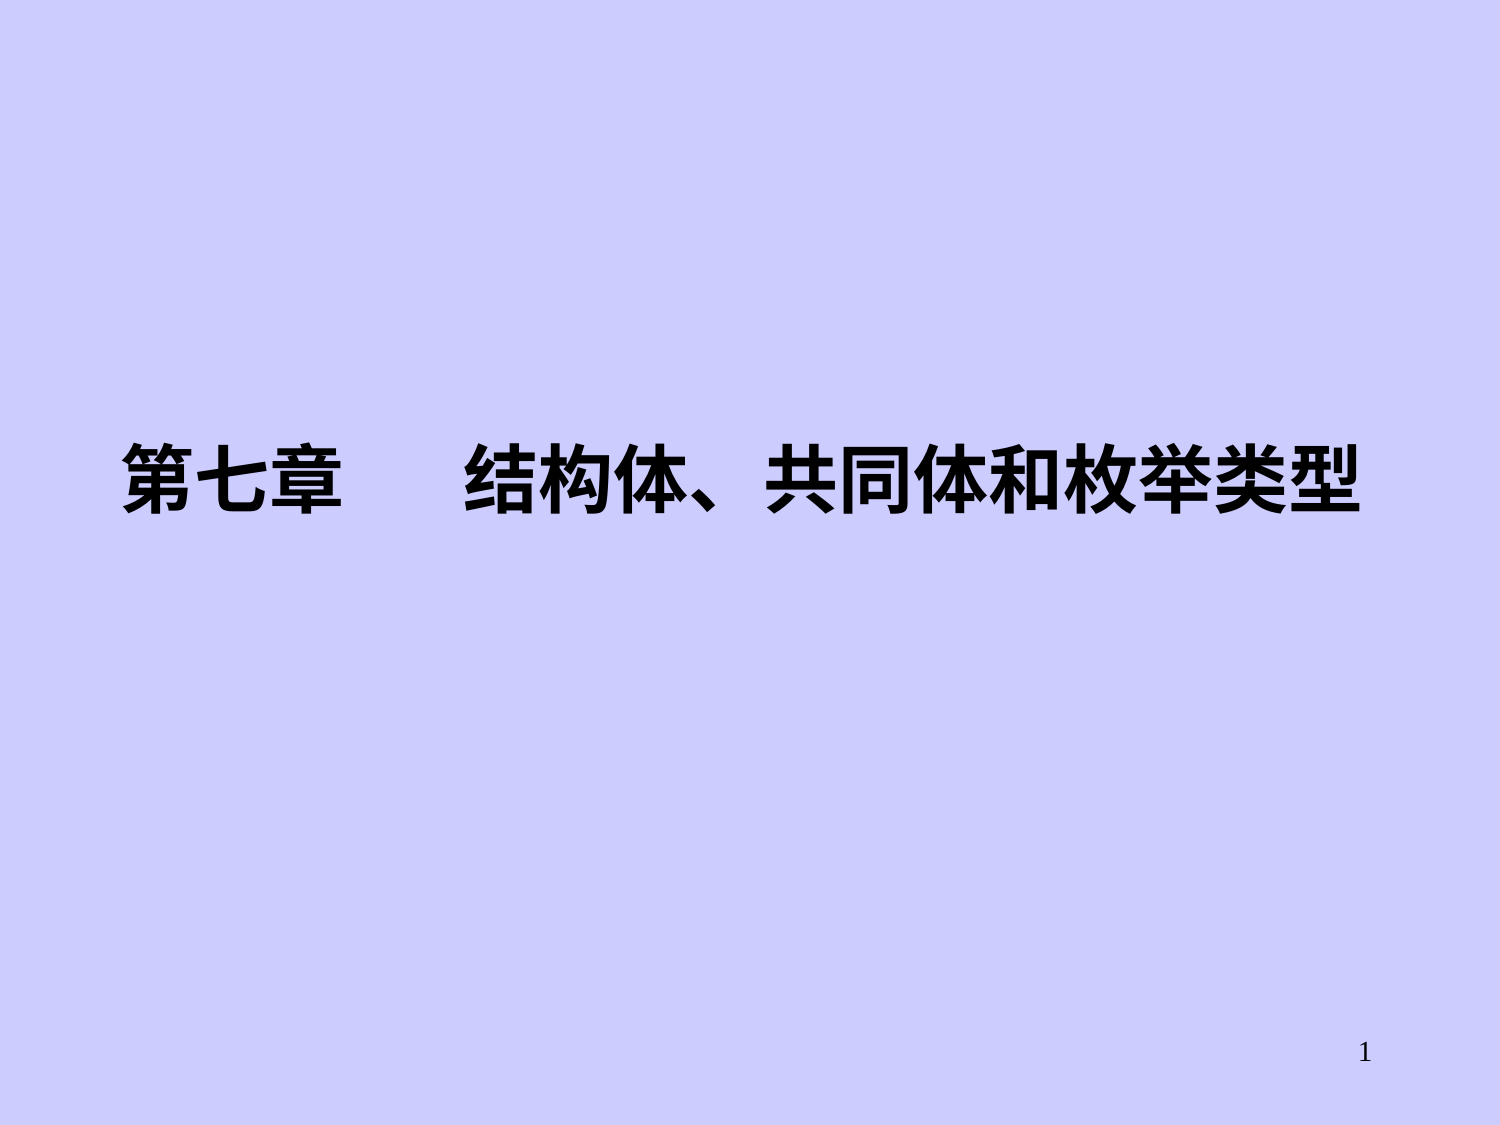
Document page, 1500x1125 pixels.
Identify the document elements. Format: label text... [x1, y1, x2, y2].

text_box <编号> [1074, 1025, 1388, 1101]
text_box 第七章 结构体、共同体和枚举类型 [50, 424, 1451, 531]
